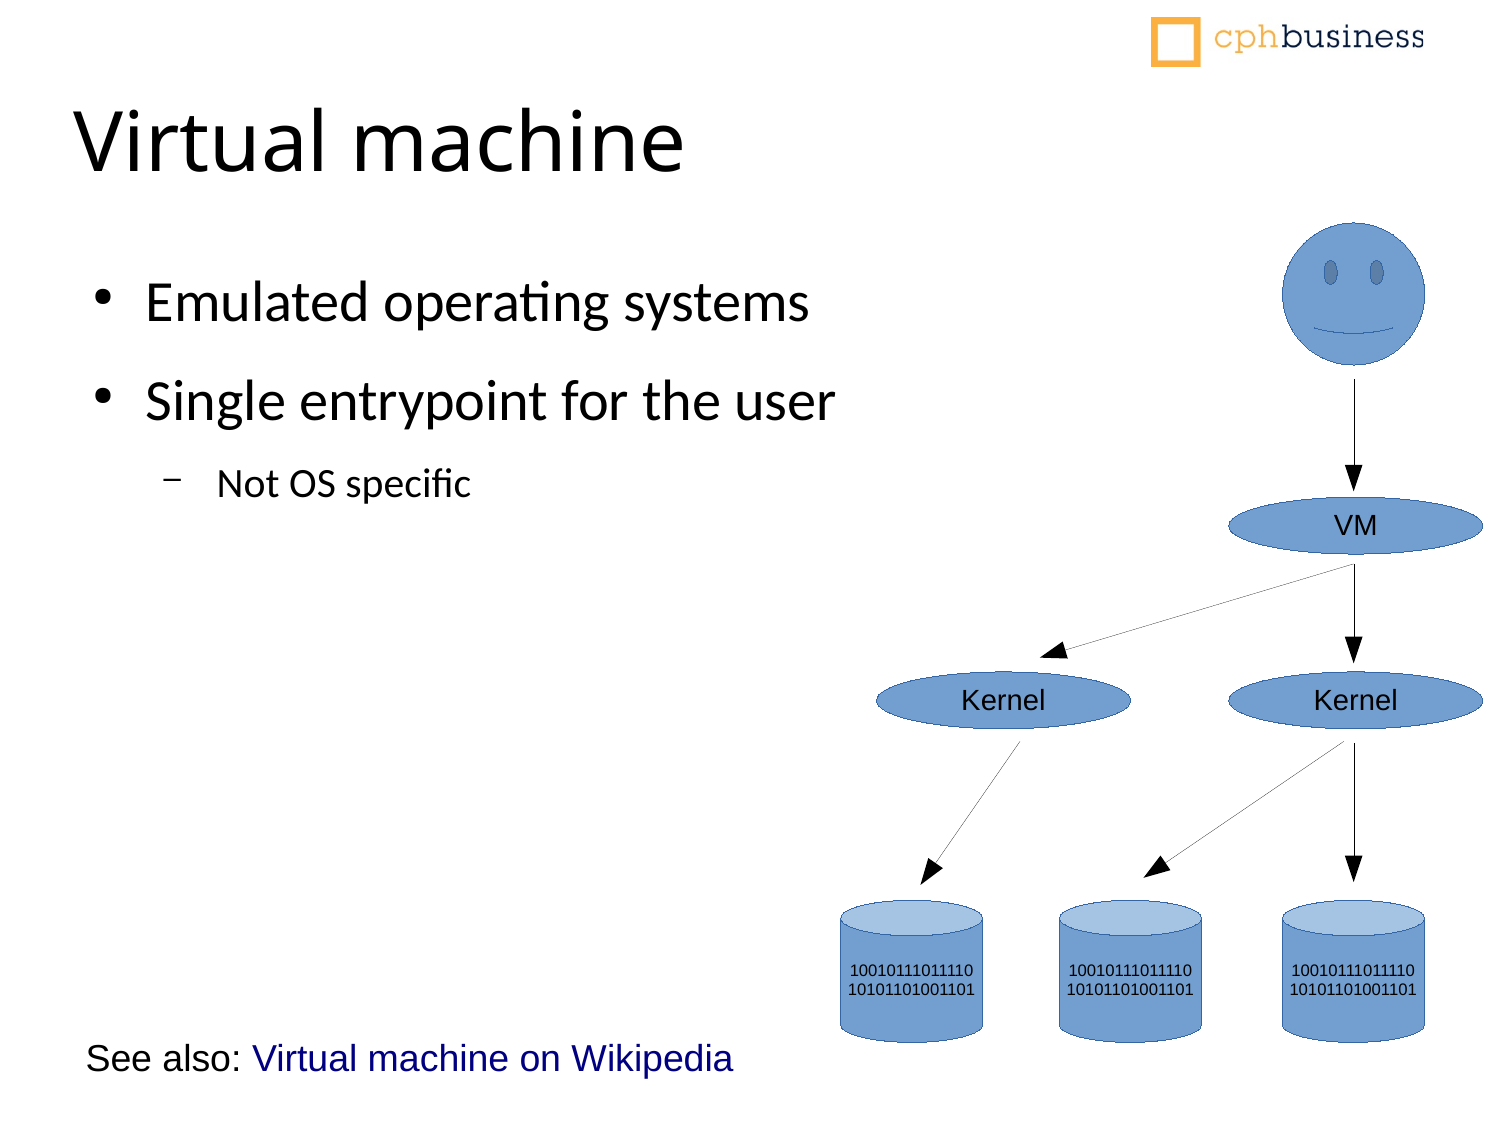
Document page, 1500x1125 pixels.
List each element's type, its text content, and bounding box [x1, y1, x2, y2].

text_box 10010111011110 10101101001101 [1059, 920, 1202, 1029]
title Virtual machine [73, 44, 1424, 233]
text_box Kernel [1228, 671, 1483, 729]
list Emulated operating systems Single entrypoint for the user Not OS specific [75, 263, 1425, 969]
text_box 10010111011110 10101101001101 [840, 920, 983, 1043]
text_box VM [1228, 497, 1483, 555]
text_box 10010111011110 10101101001101 [1282, 920, 1425, 1032]
picture [1151, 17, 1424, 44]
text_box See also: Virtual machine on Wikipedia [70, 1029, 1418, 1087]
text_box Kernel [876, 671, 1131, 729]
text_box [1282, 233, 1425, 366]
